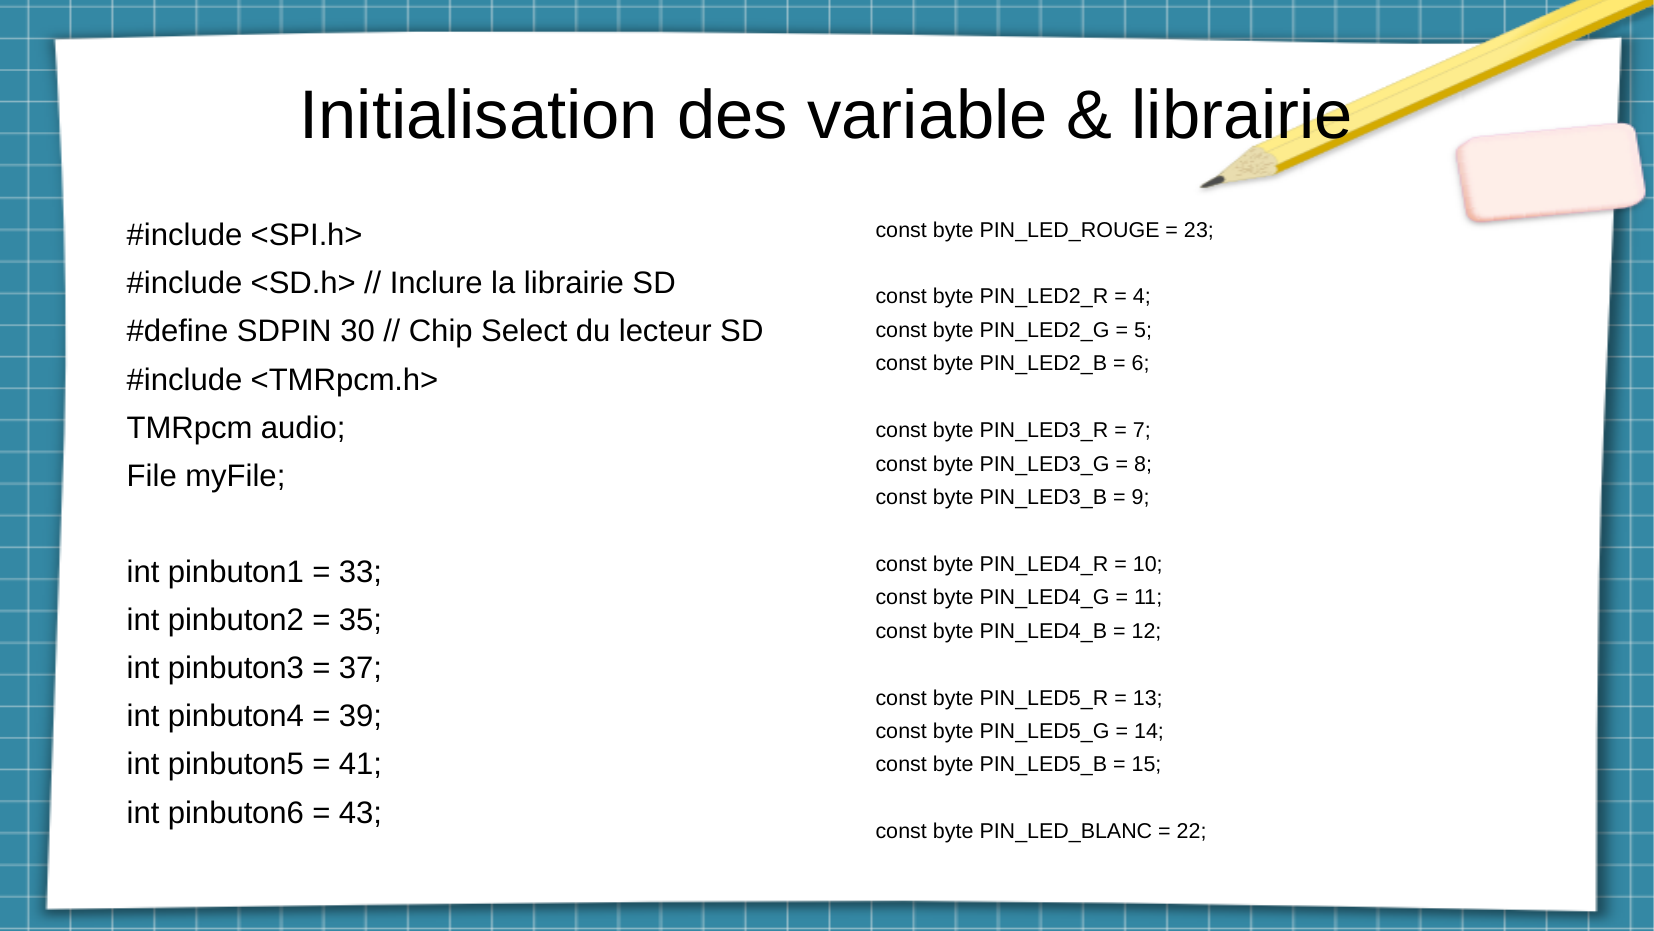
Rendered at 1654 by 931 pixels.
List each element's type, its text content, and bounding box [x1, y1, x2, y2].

picture [0, 0, 1654, 931]
list #include <SPI.h> #include <SD.h> // Inclure la librairie SD #define SDPIN 30 // Chip Select du lecteur SD #include <TMRpcm.h> TMRpcm audio; File myFile; int pinbuton1 = 33; int pinbuton2 = 35; int pinbuton3 = 37; int pinbuton4 = 39; int pinbuton5 = 41; int pinbuton6 = 43; [82, 217, 809, 839]
title Initialisation des variable & librairie [82, 37, 1571, 193]
list const byte PIN_LED_ROUGE = 23; const byte PIN_LED2_R = 4; const byte PIN_LED2_G = 5; const byte PIN_LED2_B = 6; const byte PIN_LED3_R = 7; const byte PIN_LED3_G = 8; const byte PIN_LED3_B = 9; const byte PIN_LED4_R = 10; const byte PIN_LED4_G = 11; const byte PIN_LED4_B = 12; const byte PIN_LED5_R = 13; const byte PIN_LED5_G = 14; const byte PIN_LED5_B = 15; const byte PIN_LED_BLANC = 22; [845, 217, 1572, 851]
